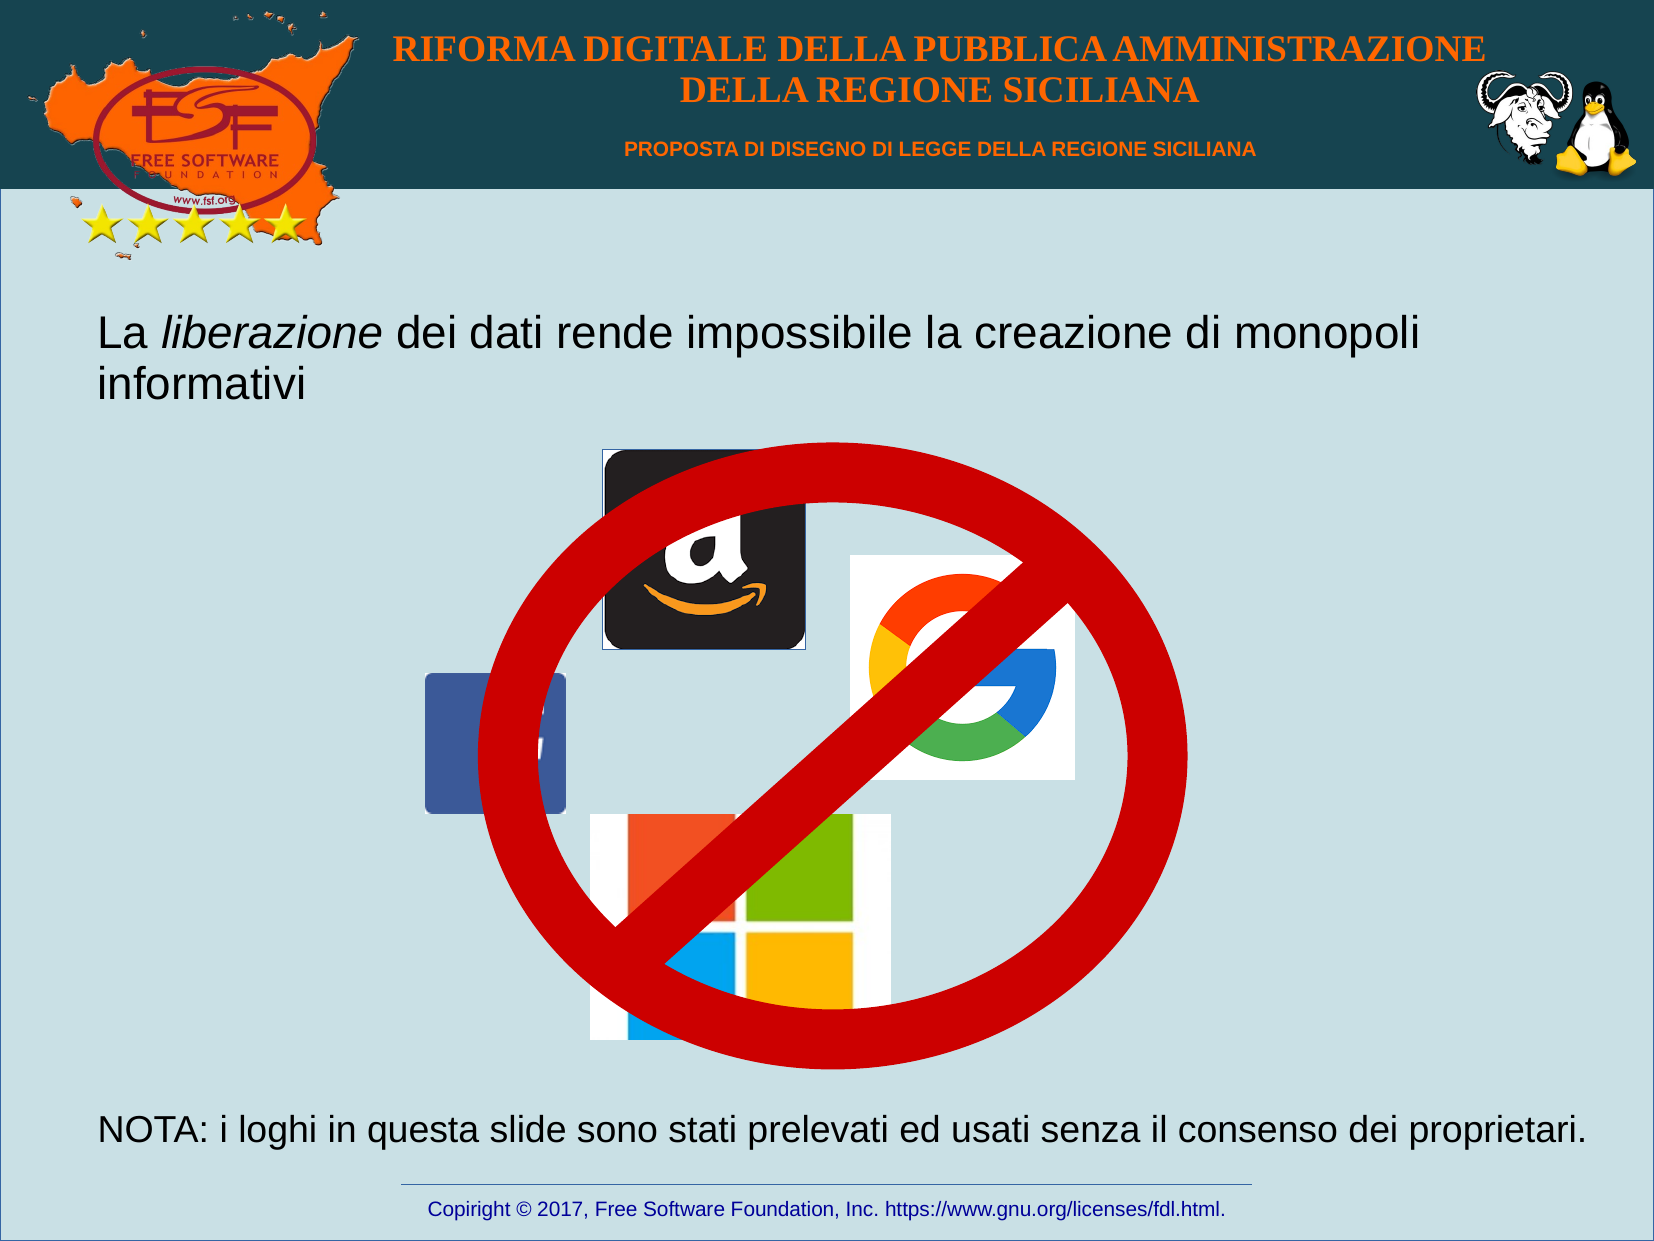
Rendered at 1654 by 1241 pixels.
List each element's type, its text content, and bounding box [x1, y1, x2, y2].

picture [871, 604, 1075, 780]
text_box La liberazione dei dati rende impossibile la creazione di monopoli informativi [82, 299, 1538, 418]
picture [850, 555, 1022, 716]
picture [1476, 70, 1636, 182]
picture [590, 814, 740, 926]
picture [538, 673, 566, 814]
text_box NOTA: i loghi in questa slide sono stati prelevati ed usati senza il consenso dei proprietari. [82, 1100, 1603, 1158]
picture [18, 0, 362, 306]
picture [590, 986, 629, 1040]
picture [602, 449, 755, 516]
picture [602, 504, 806, 650]
picture [700, 814, 891, 1009]
picture [425, 673, 490, 814]
